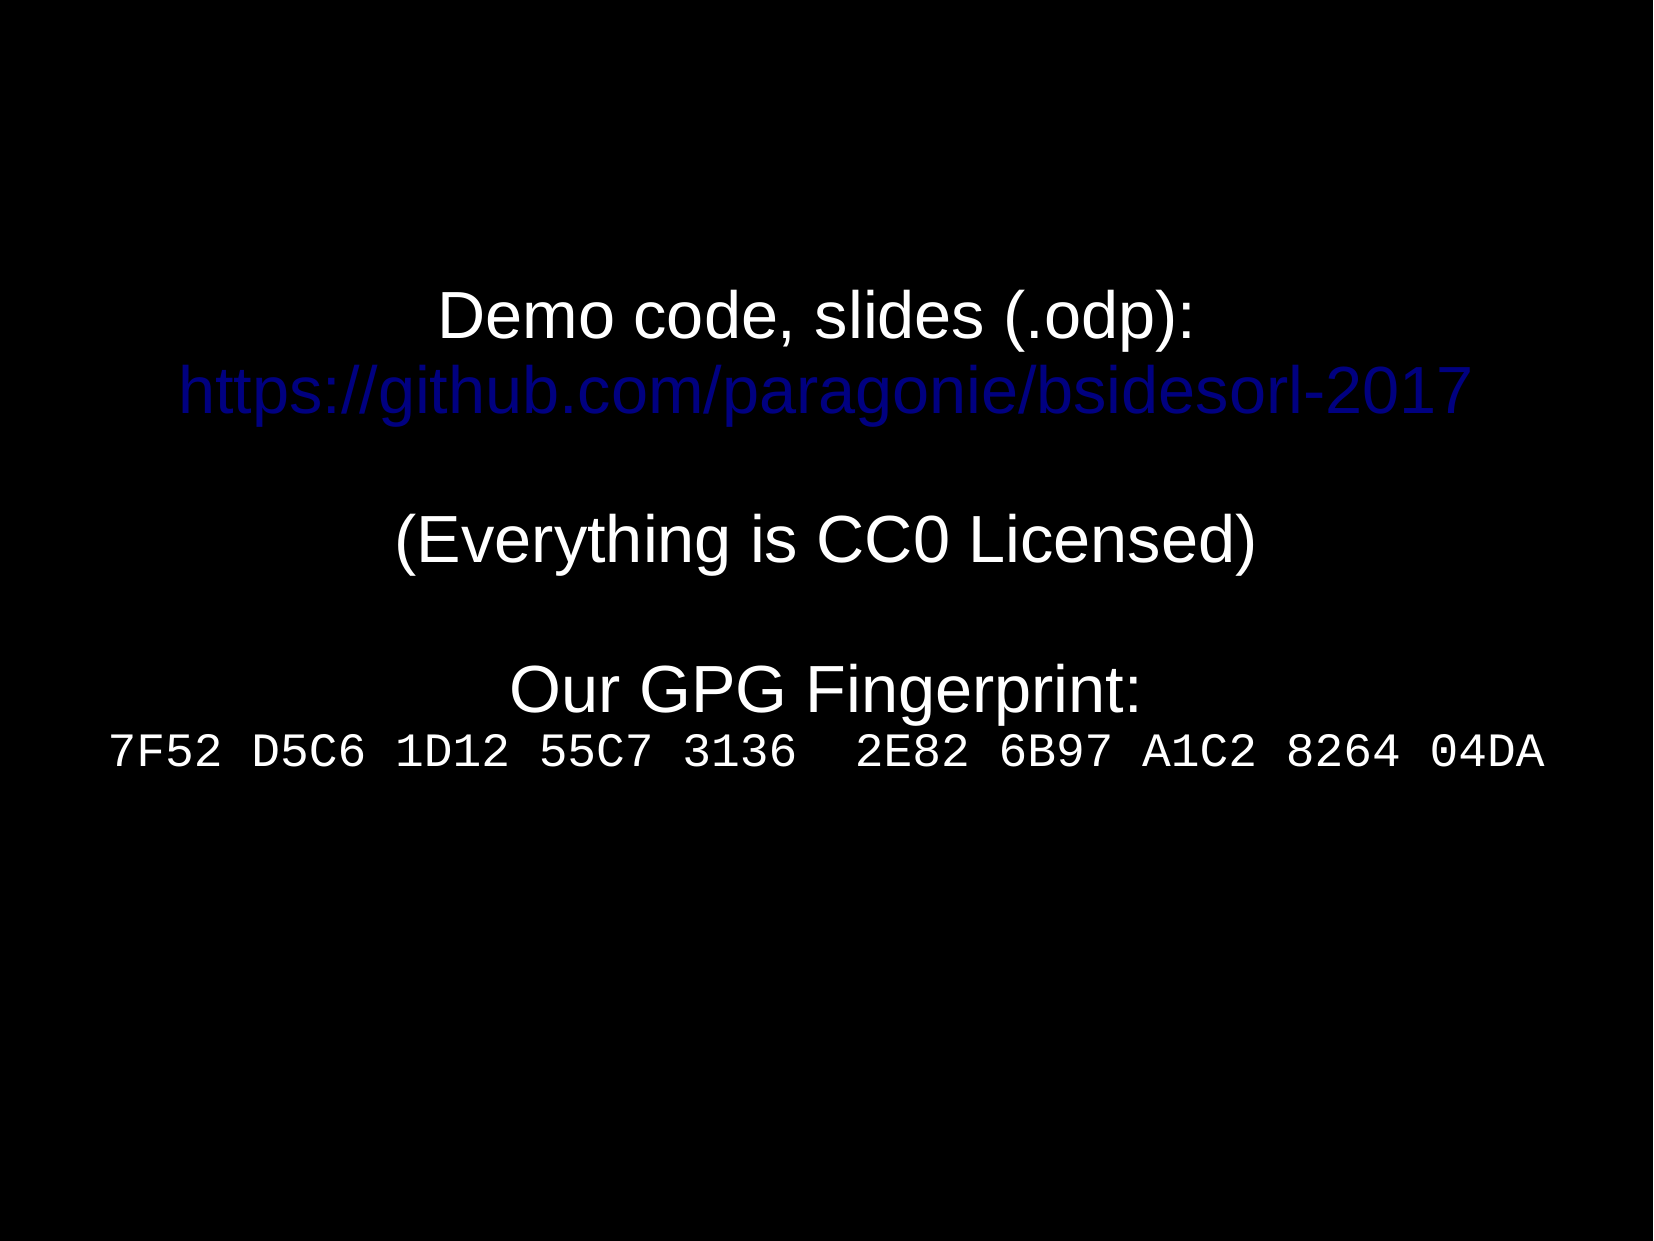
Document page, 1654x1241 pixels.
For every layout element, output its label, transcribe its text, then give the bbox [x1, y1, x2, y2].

subtitle Demo code, slides (.odp): https://github.com/paragonie/bsidesorl-2017 (Everything is CC0 Licensed) Our GPG Fingerprint: 7F52 D5C6 1D12 55C7 3136 2E82 6B97 A1C2 8264 04DA [82, 49, 1571, 1010]
